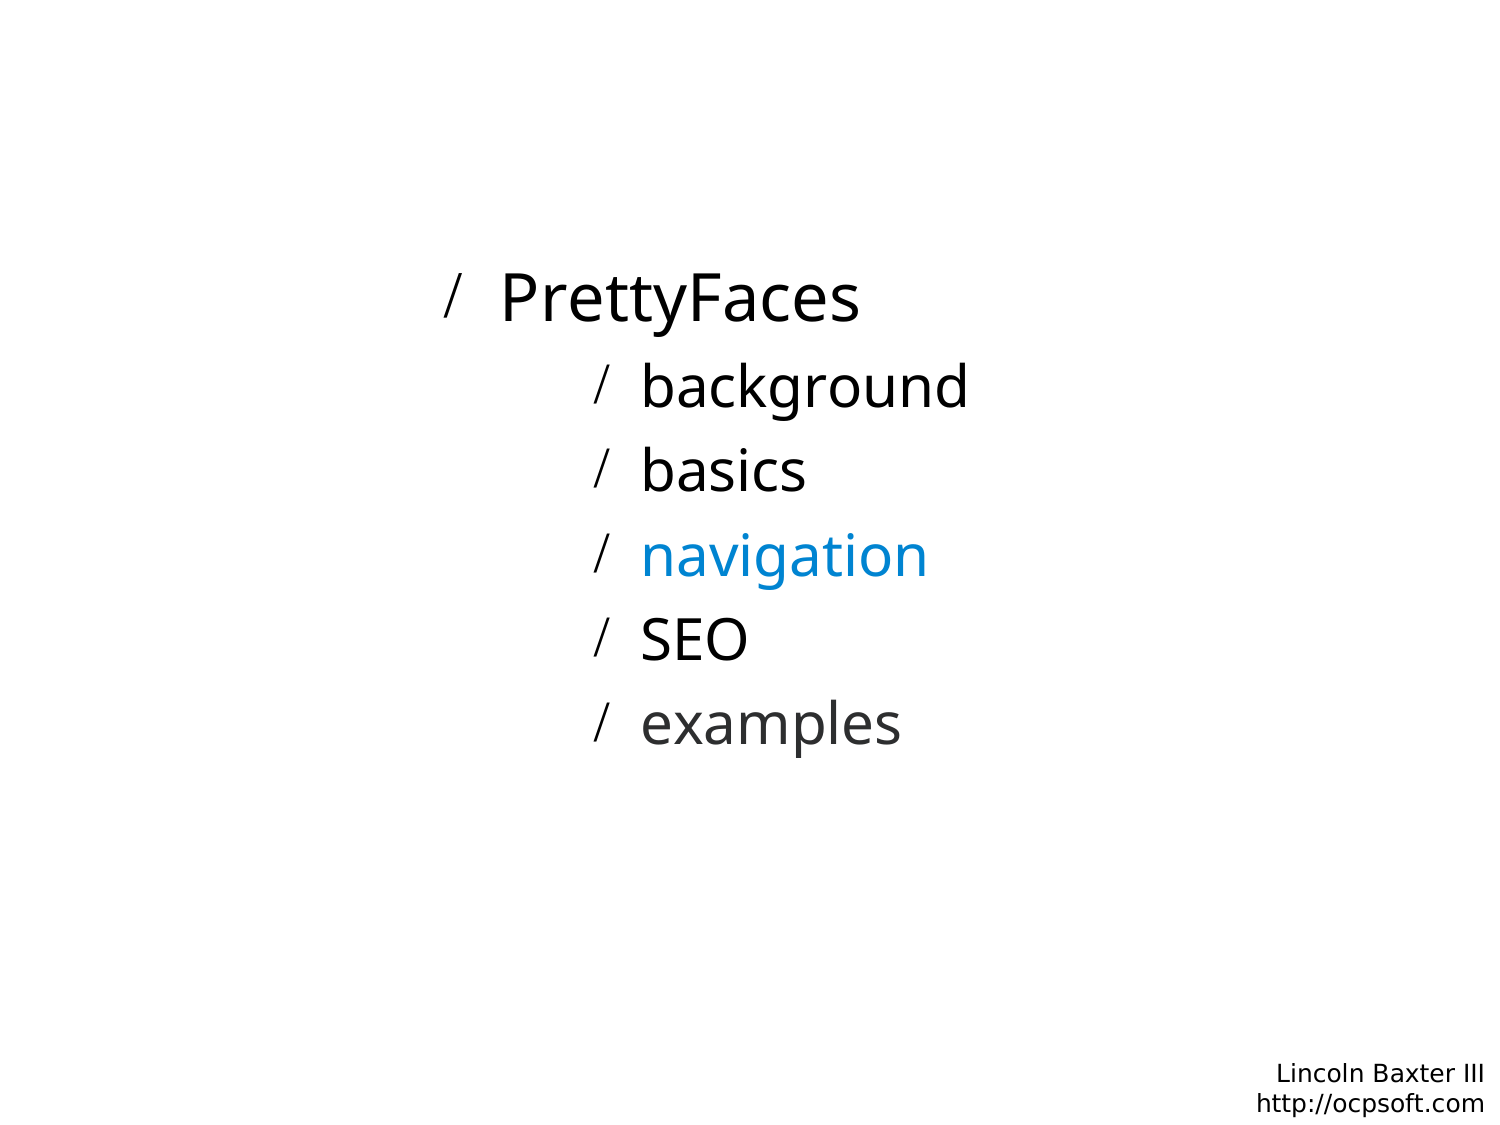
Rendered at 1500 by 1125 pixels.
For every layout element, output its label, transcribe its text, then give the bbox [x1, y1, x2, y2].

list PrettyFaces background basics navigation SEO examples [428, 149, 1088, 893]
